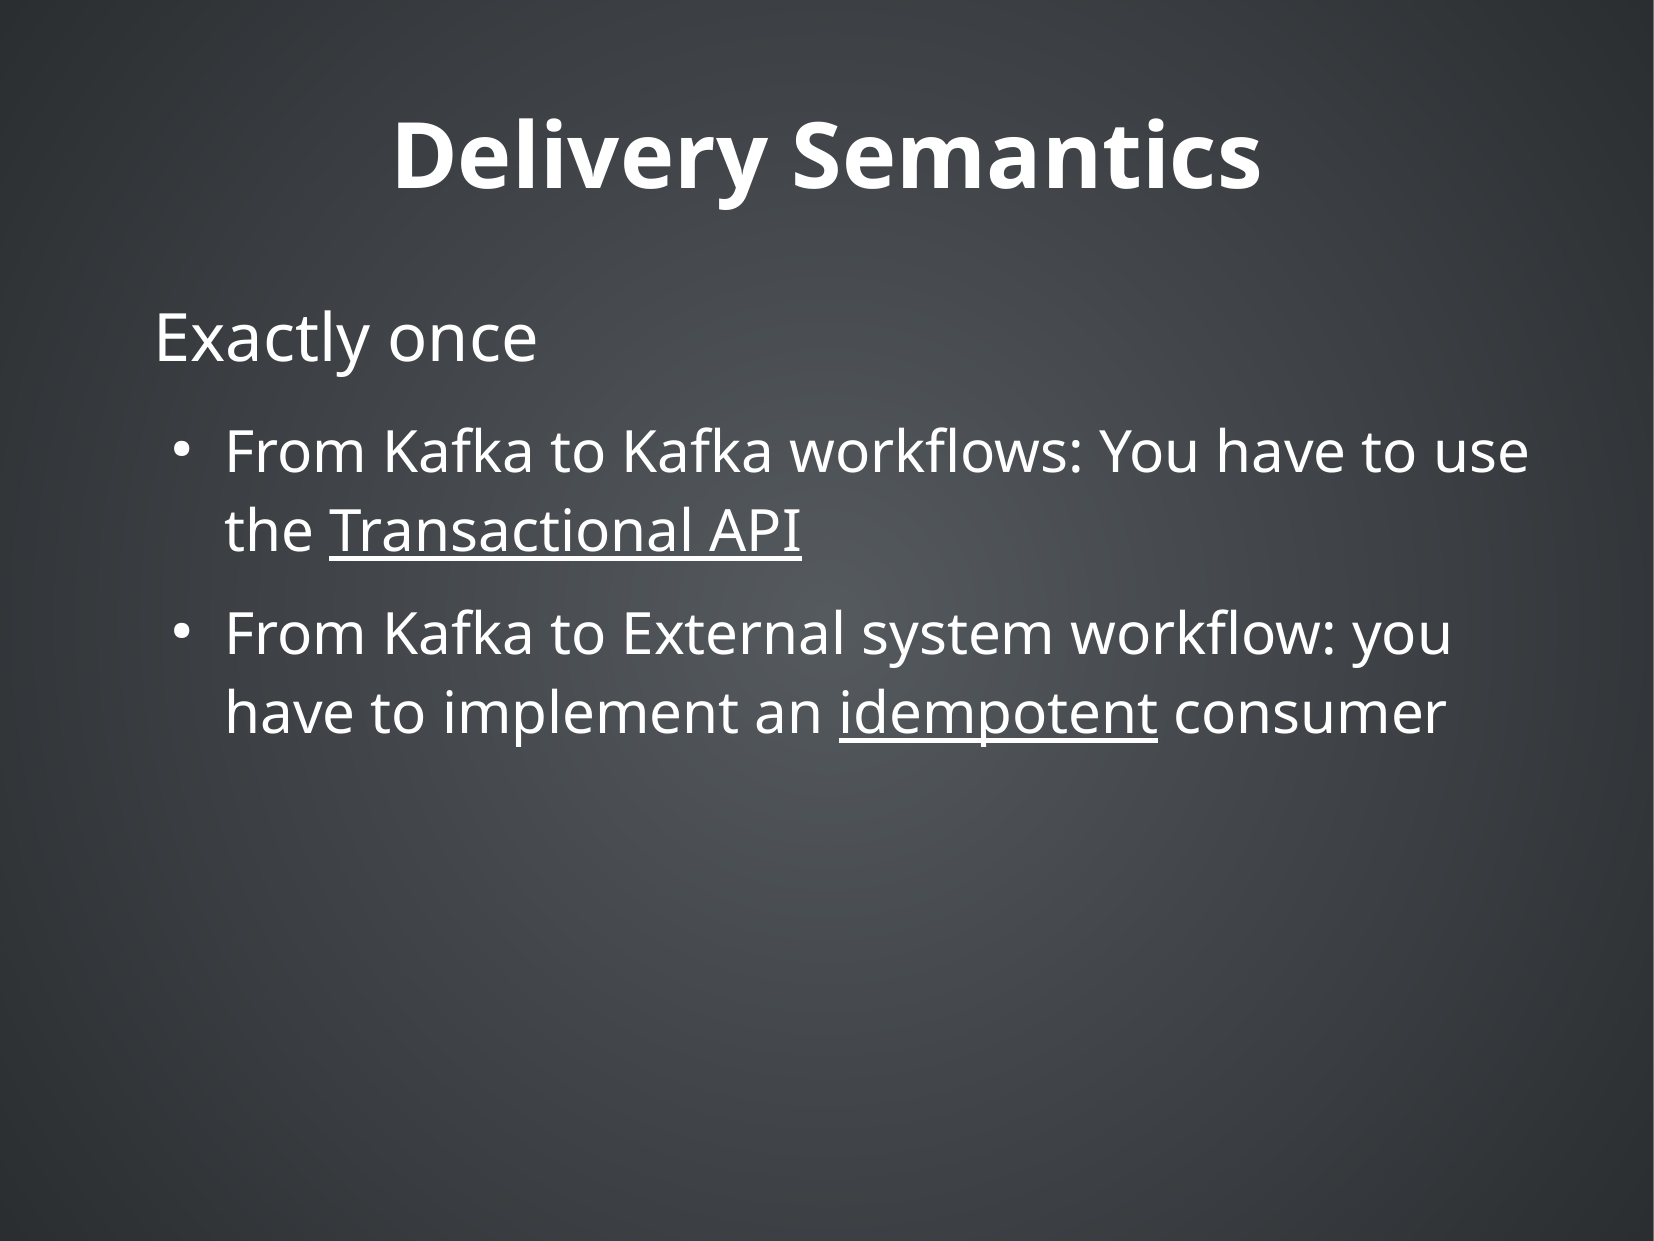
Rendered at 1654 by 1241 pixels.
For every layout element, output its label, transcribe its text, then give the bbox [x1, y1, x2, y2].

list Exactly once From Kafka to Kafka workflows: You have to use the Transactional API From Kafka to External system workflow: you have to implement an idempotent consumer [82, 290, 1571, 1109]
picture [0, 0, 1654, 1241]
title Delivery Semantics [82, 49, 1571, 257]
